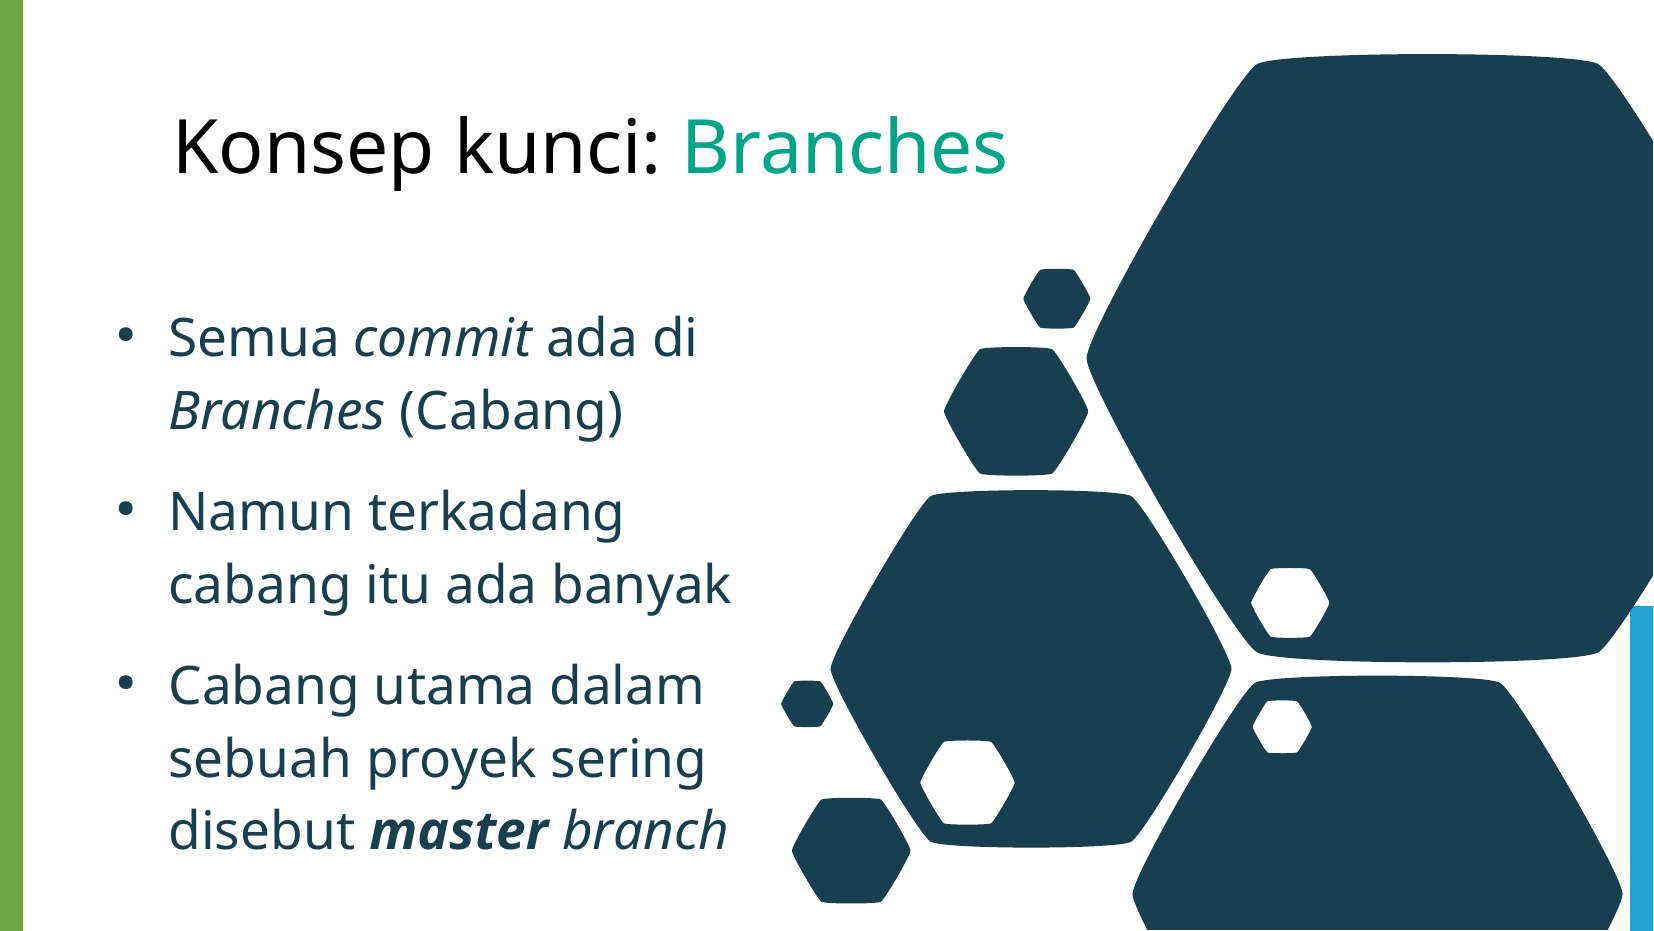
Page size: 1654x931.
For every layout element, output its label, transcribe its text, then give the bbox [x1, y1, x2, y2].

text_box [830, 490, 1232, 848]
text_box [1132, 675, 1623, 930]
text_box [1086, 54, 1654, 663]
text_box [781, 680, 834, 728]
text_box [1023, 268, 1091, 329]
text_box [943, 347, 1089, 476]
list Semua commit ada di Branches (Cabang) Namun terkadang cabang itu ada banyak Cabang utama dalam sebuah proyek sering disebut master branch [99, 299, 805, 870]
text_box [791, 797, 911, 904]
title Konsep kunci: Branches [82, 50, 1099, 239]
